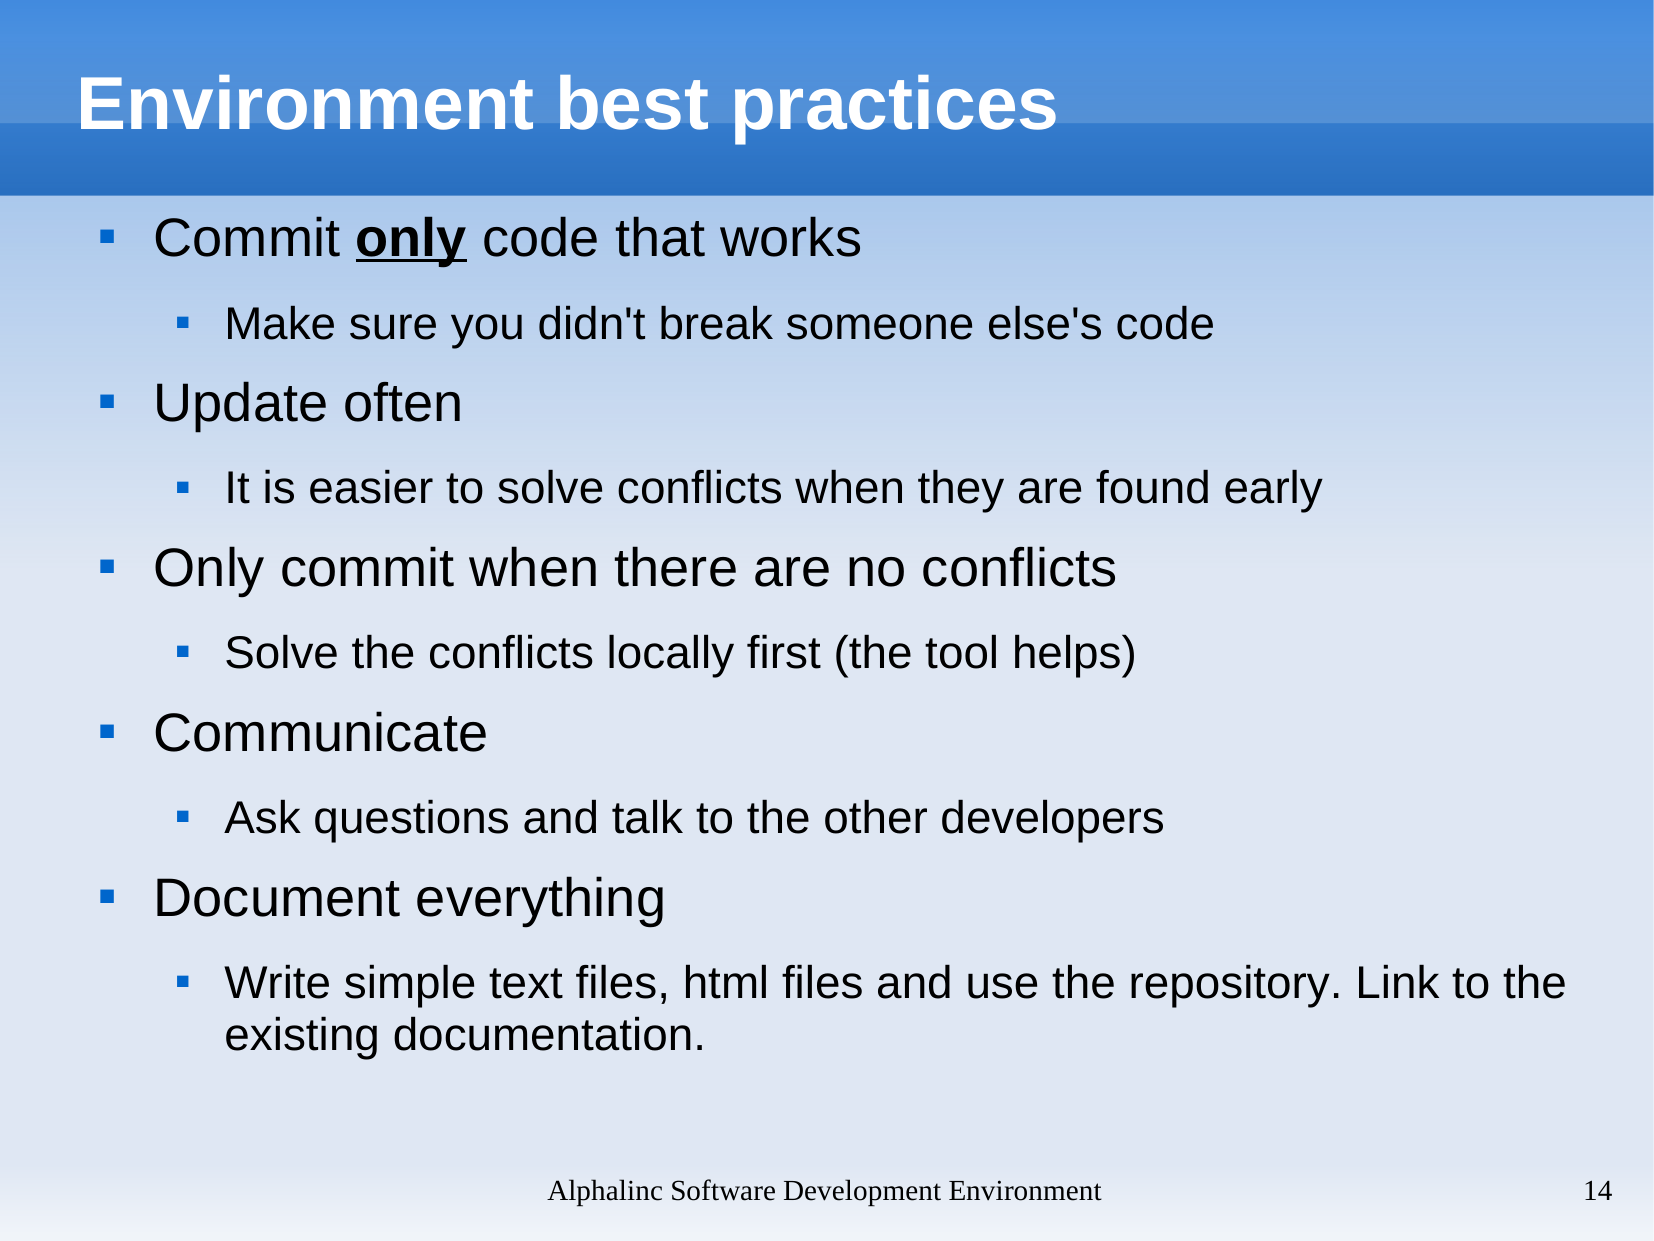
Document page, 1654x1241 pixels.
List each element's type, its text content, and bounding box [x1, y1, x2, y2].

list Commit only code that works Make sure you didn't break someone else's code Update often It is easier to solve conflicts when they are found early Only commit when there are no conflicts Solve the conflicts locally first (the tool helps) Communicate Ask questions and talk to the other developers Document everything Write simple text files, html files and use the repository. Link to the existing documentation. [82, 207, 1571, 1061]
picture [0, 0, 1654, 1241]
title Environment best practices [76, 0, 1565, 208]
